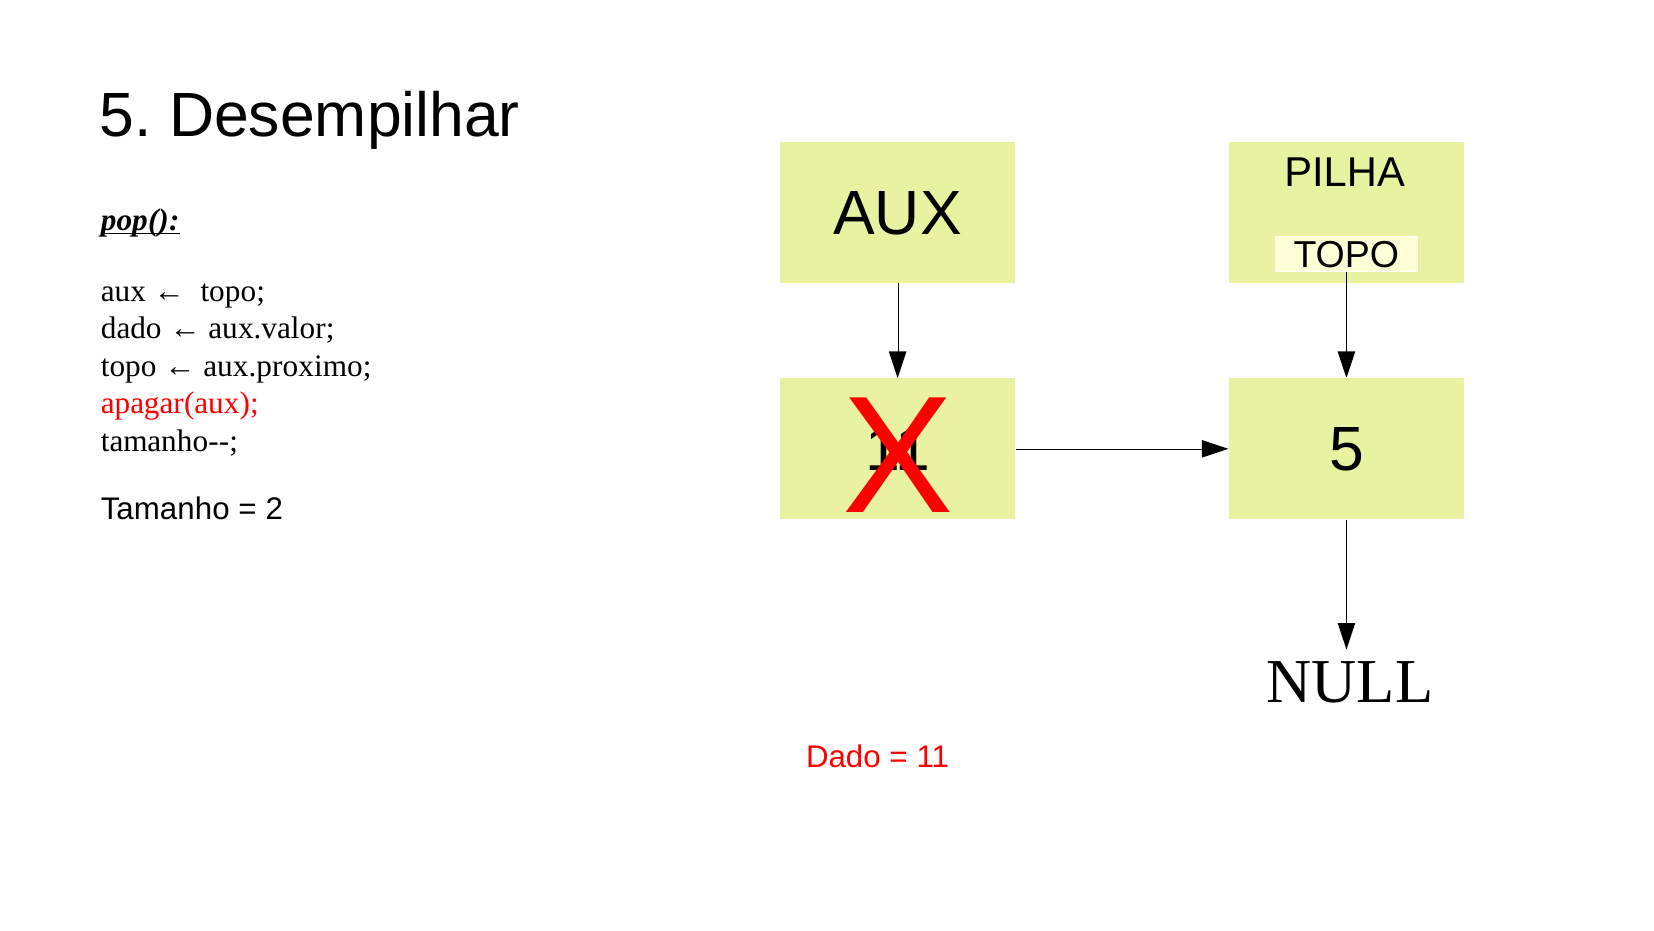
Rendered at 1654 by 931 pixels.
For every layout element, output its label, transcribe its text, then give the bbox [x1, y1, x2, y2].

text_box Dado = 11 [791, 732, 1006, 782]
text_box PILHA [1269, 141, 1424, 204]
text_box [1228, 141, 1465, 284]
text_box TOPO [1275, 236, 1418, 272]
text_box pop(): aux ← topo; dado ← aux.valor; topo ← aux.proximo; apagar(aux); tamanho--; [85, 191, 508, 503]
text_box 5 [1228, 377, 1465, 520]
text_box 11 [969, 377, 1016, 520]
text_box X [827, 354, 969, 556]
text_box Tamanho = 2 [86, 503, 301, 534]
text_box 11 [779, 377, 827, 520]
text_box NULL [1251, 639, 1453, 721]
text_box AUX [779, 141, 1016, 284]
title 5. Desempilhar [82, 37, 1571, 193]
